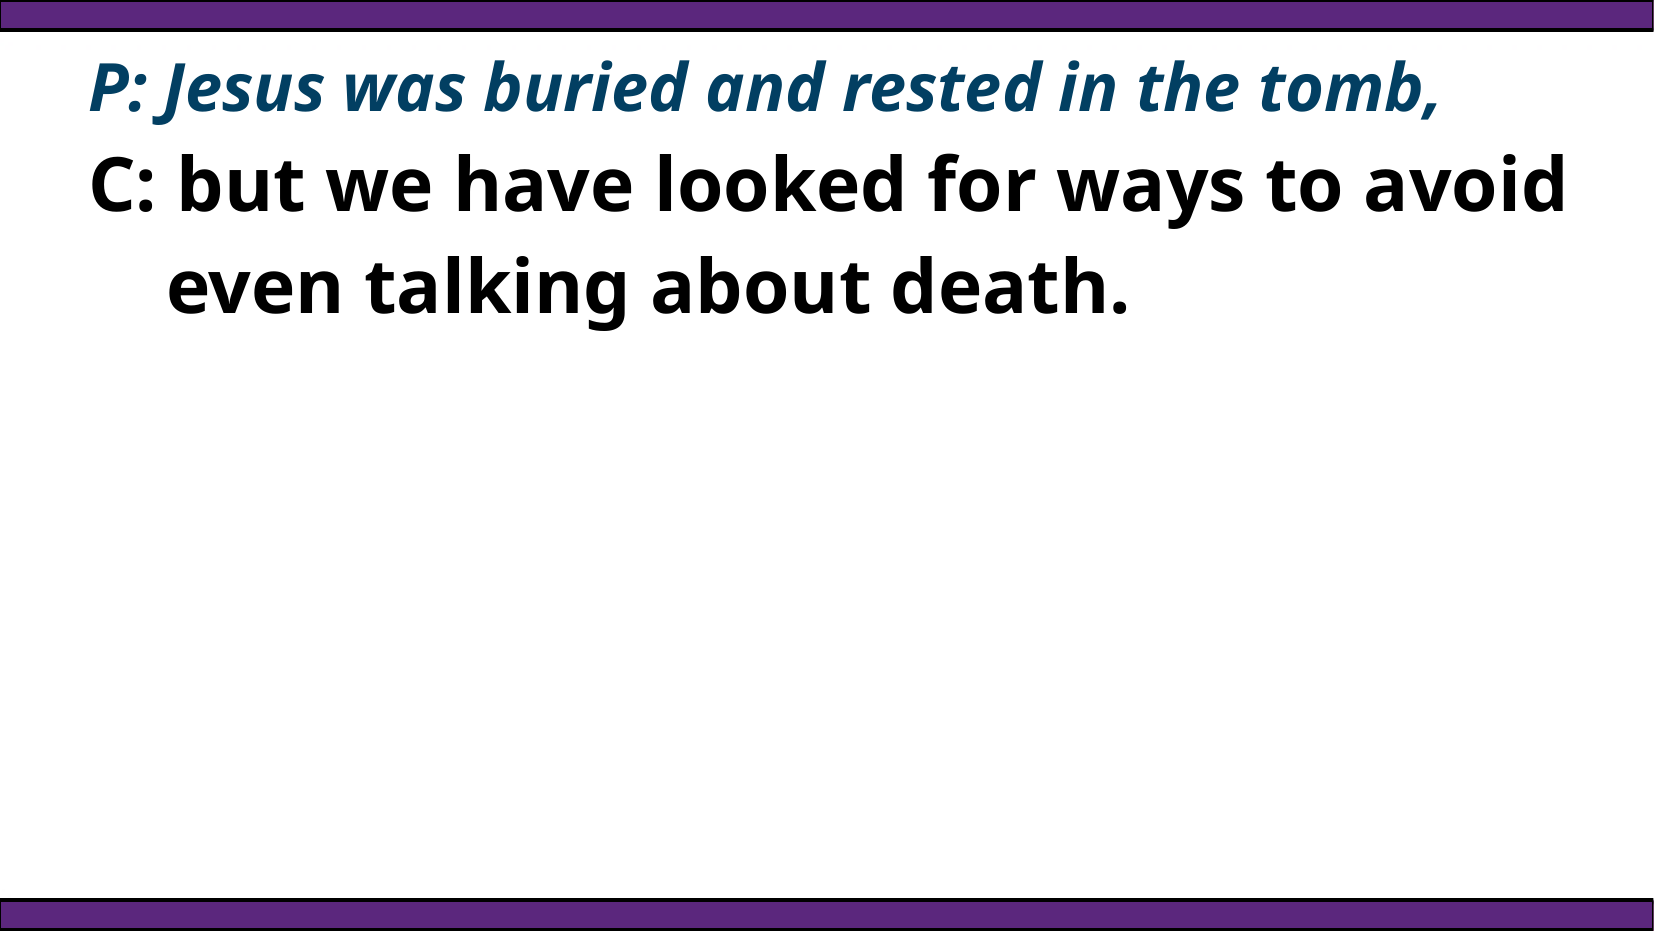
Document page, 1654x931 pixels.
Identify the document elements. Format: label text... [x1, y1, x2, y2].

text_box P: Jesus was buried and rested in the tomb, C: but we have looked for ways to avoid even talking about death. [73, 33, 1589, 348]
text_box [0, 0, 1654, 31]
picture [0, 31, 1654, 900]
text_box [0, 900, 1654, 931]
